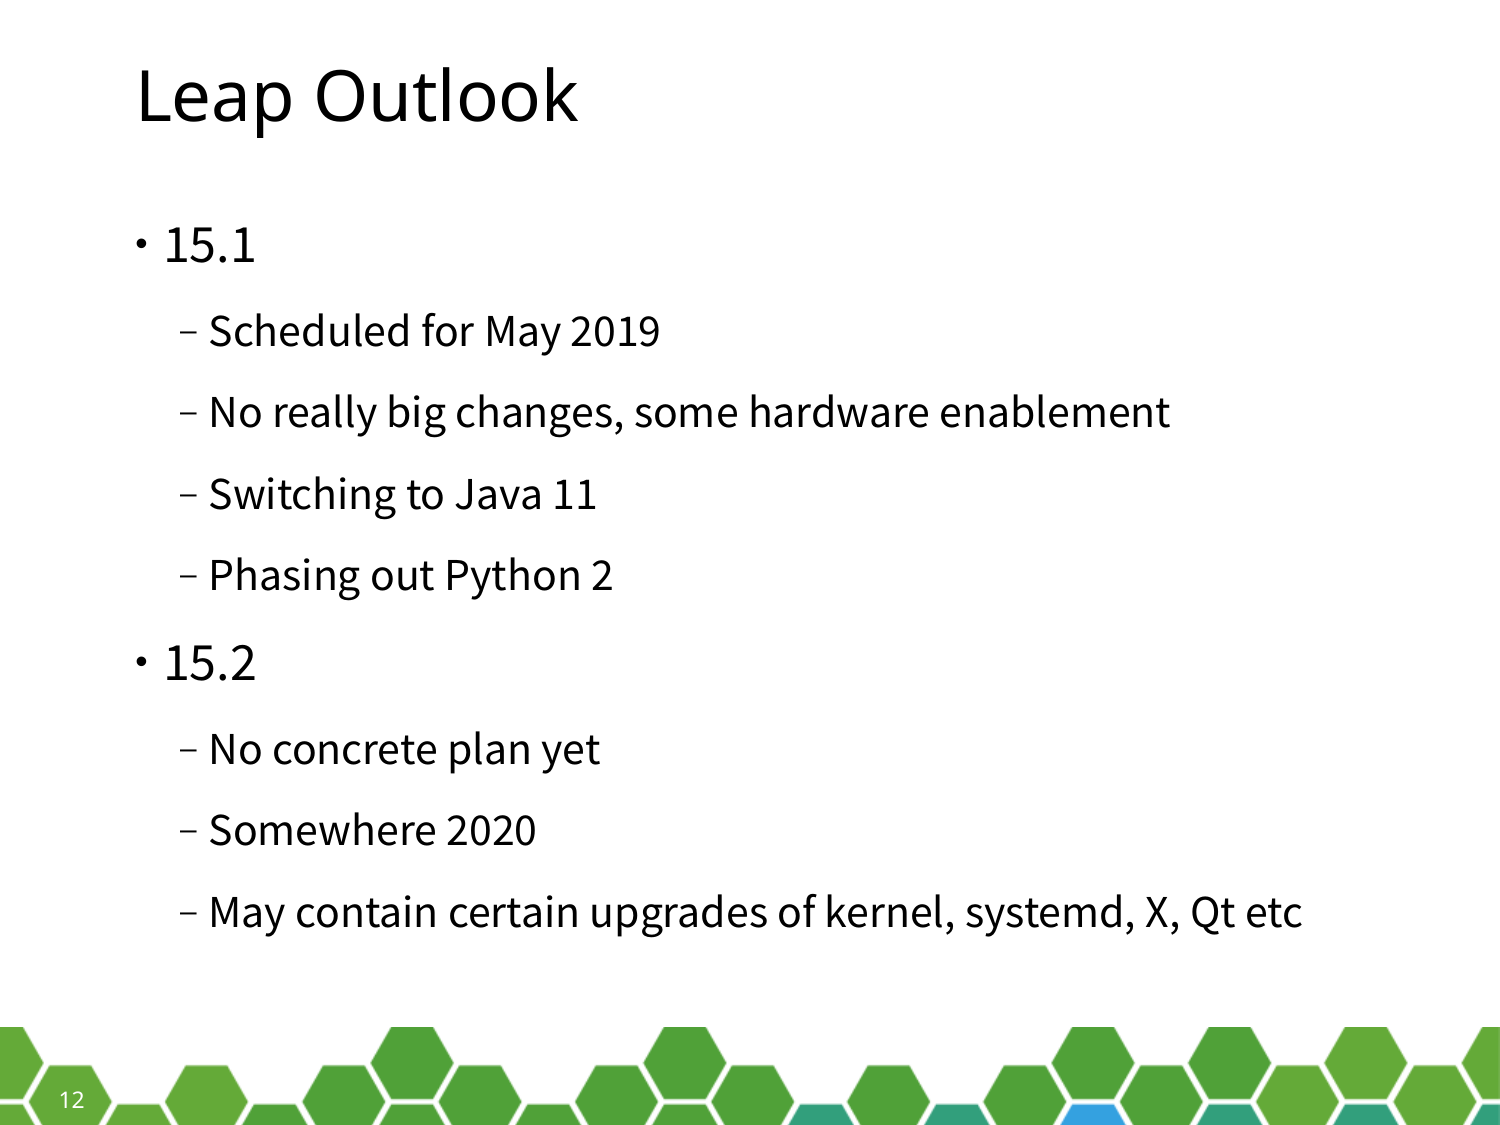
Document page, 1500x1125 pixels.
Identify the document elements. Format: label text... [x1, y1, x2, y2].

list 15.1 Scheduled for May 2019 No really big changes, some hardware enablement Switching to Java 11 Phasing out Python 2 15.2 No concrete plan yet Somewhere 2020 May contain certain upgrades of kernel, systemd, X, Qt etc [135, 208, 1372, 862]
title Leap Outlook [135, 12, 1372, 175]
picture [0, 1027, 1500, 1125]
